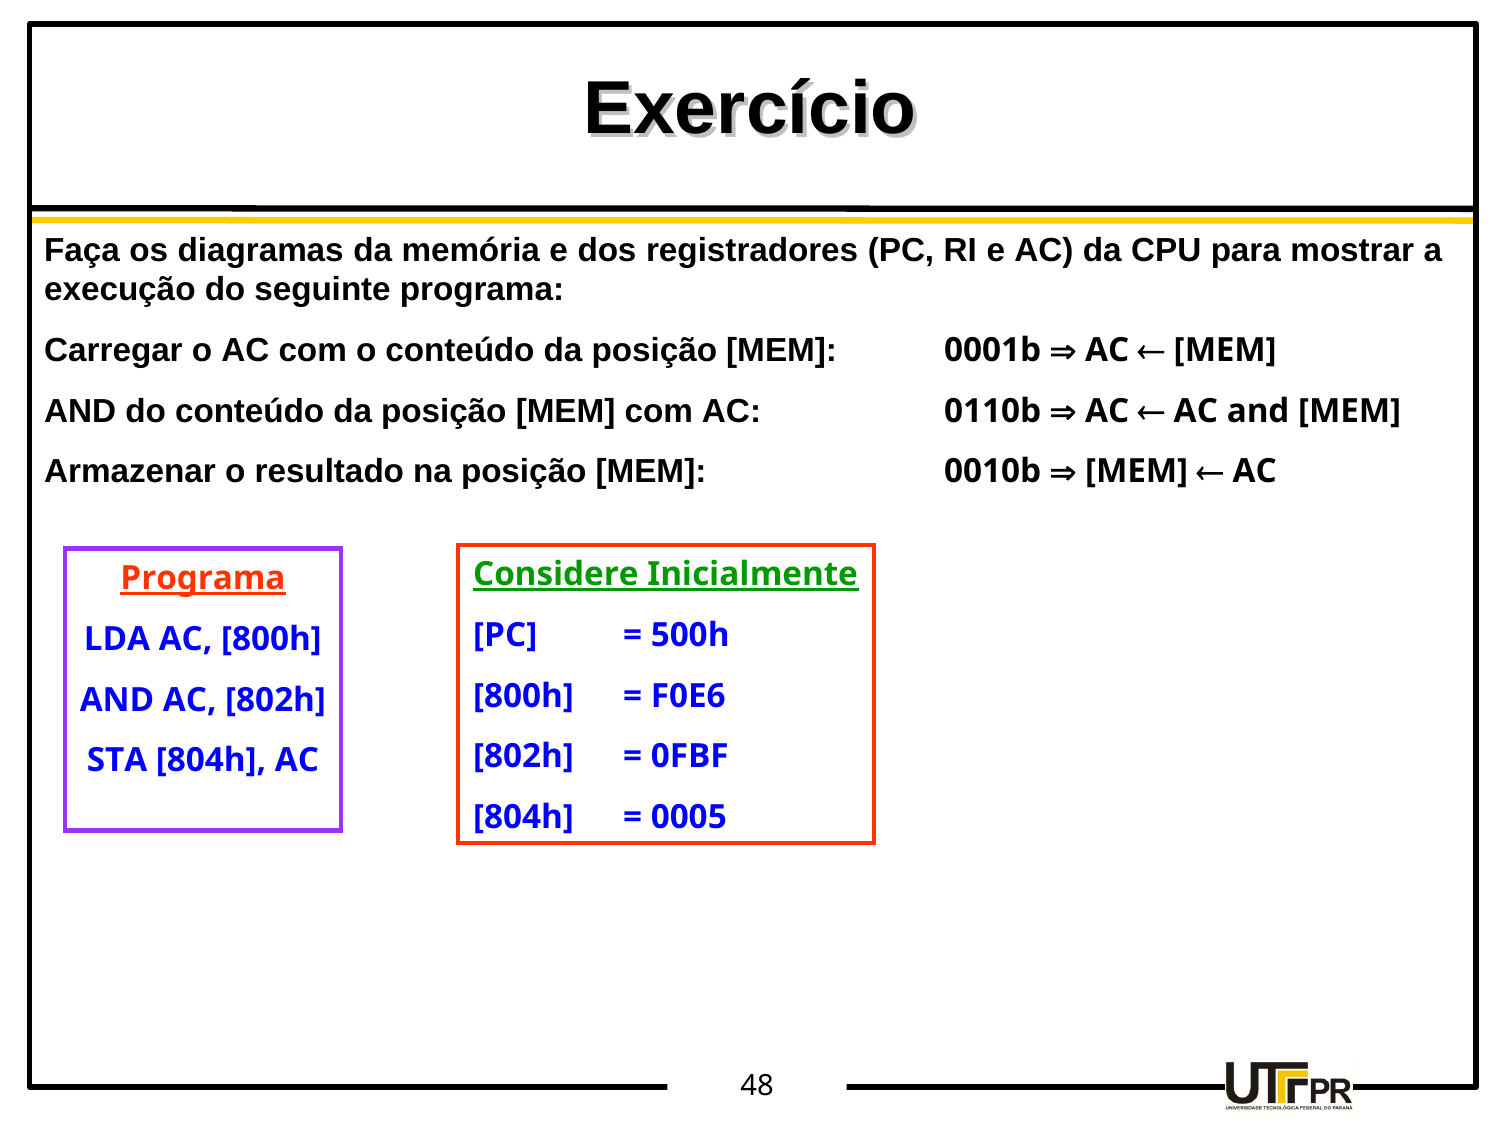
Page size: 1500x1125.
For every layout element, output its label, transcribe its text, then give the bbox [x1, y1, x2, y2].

text_box Considere Inicialmente [PC] = 500h [800h] = F0E6 [802h] = 0FBF [804h] = 0005 [458, 544, 874, 844]
text_box Programa LDA AC, [800h] AND AC, [802h] STA [804h], AC [64, 548, 342, 831]
text_box Faça os diagramas da memória e dos registradores (PC, RI e AC) da CPU para mostrar a execução do seguinte programa: Carregar o AC com o conteúdo da posição [MEM]: 0001b  AC  [MEM] AND do conteúdo da posição [MEM] com AC: 0110b  AC  AC and [MEM] Armazenar o resultado na posição [MEM]: 0010b  [MEM]  AC [29, 219, 1459, 538]
picture [1225, 1062, 1353, 1110]
title Exercício [41, 65, 1459, 159]
